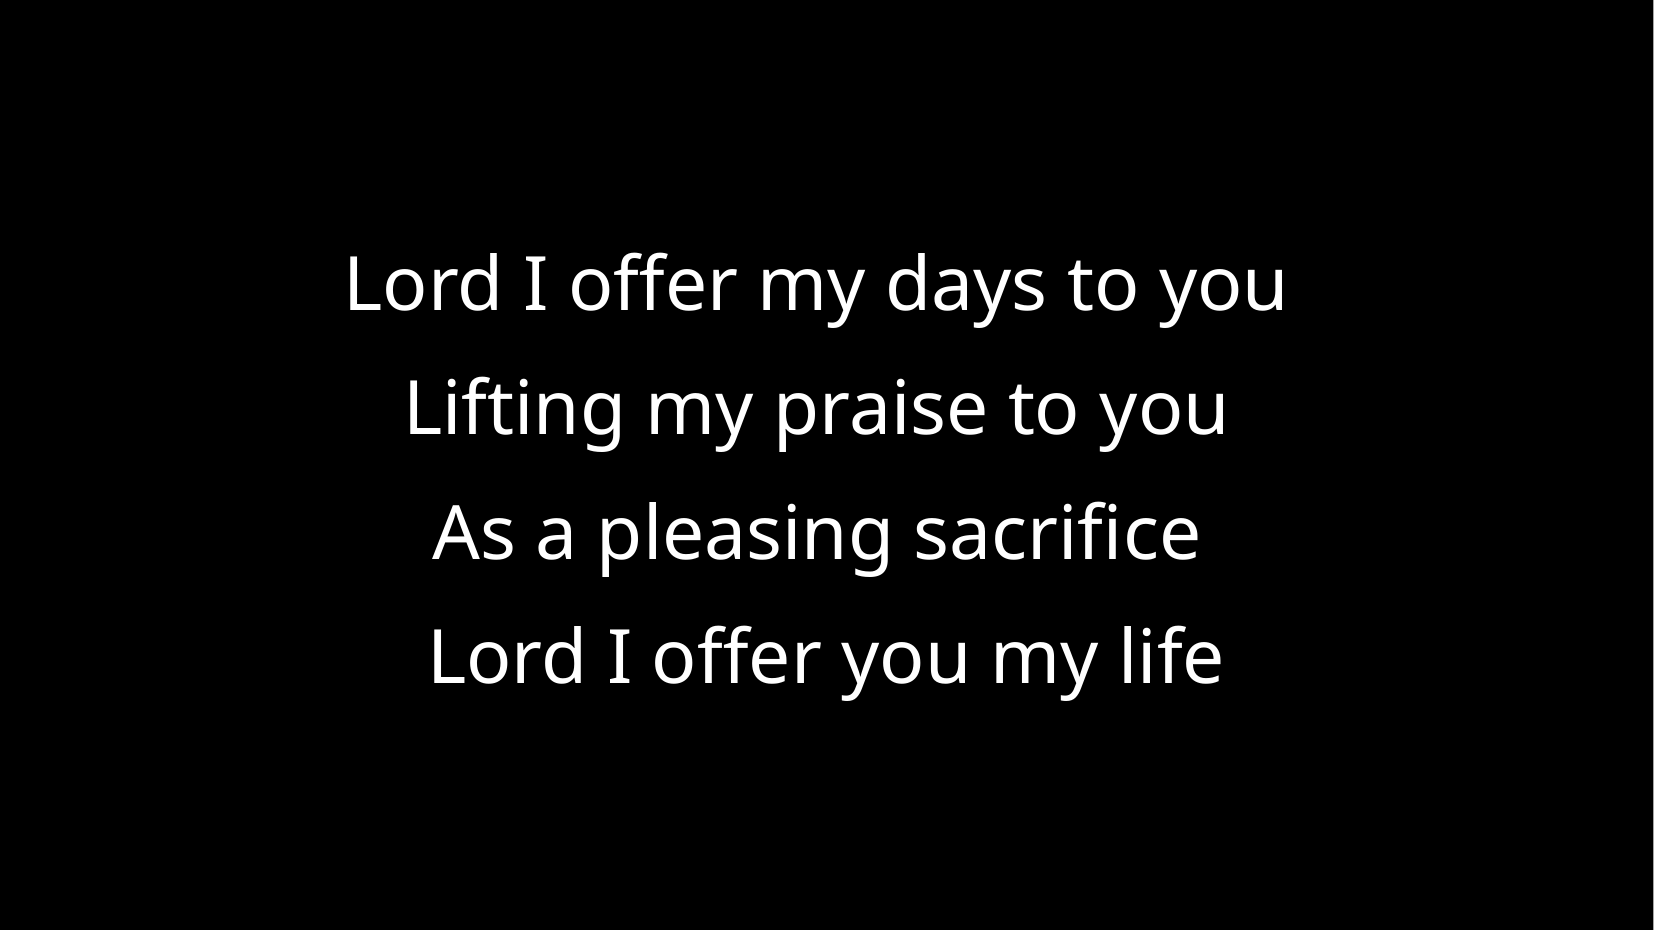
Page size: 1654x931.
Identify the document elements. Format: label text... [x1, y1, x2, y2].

list Lord I offer my days to you Lifting my praise to you As a pleasing sacrifice Lord I offer you my life [0, 230, 1654, 770]
